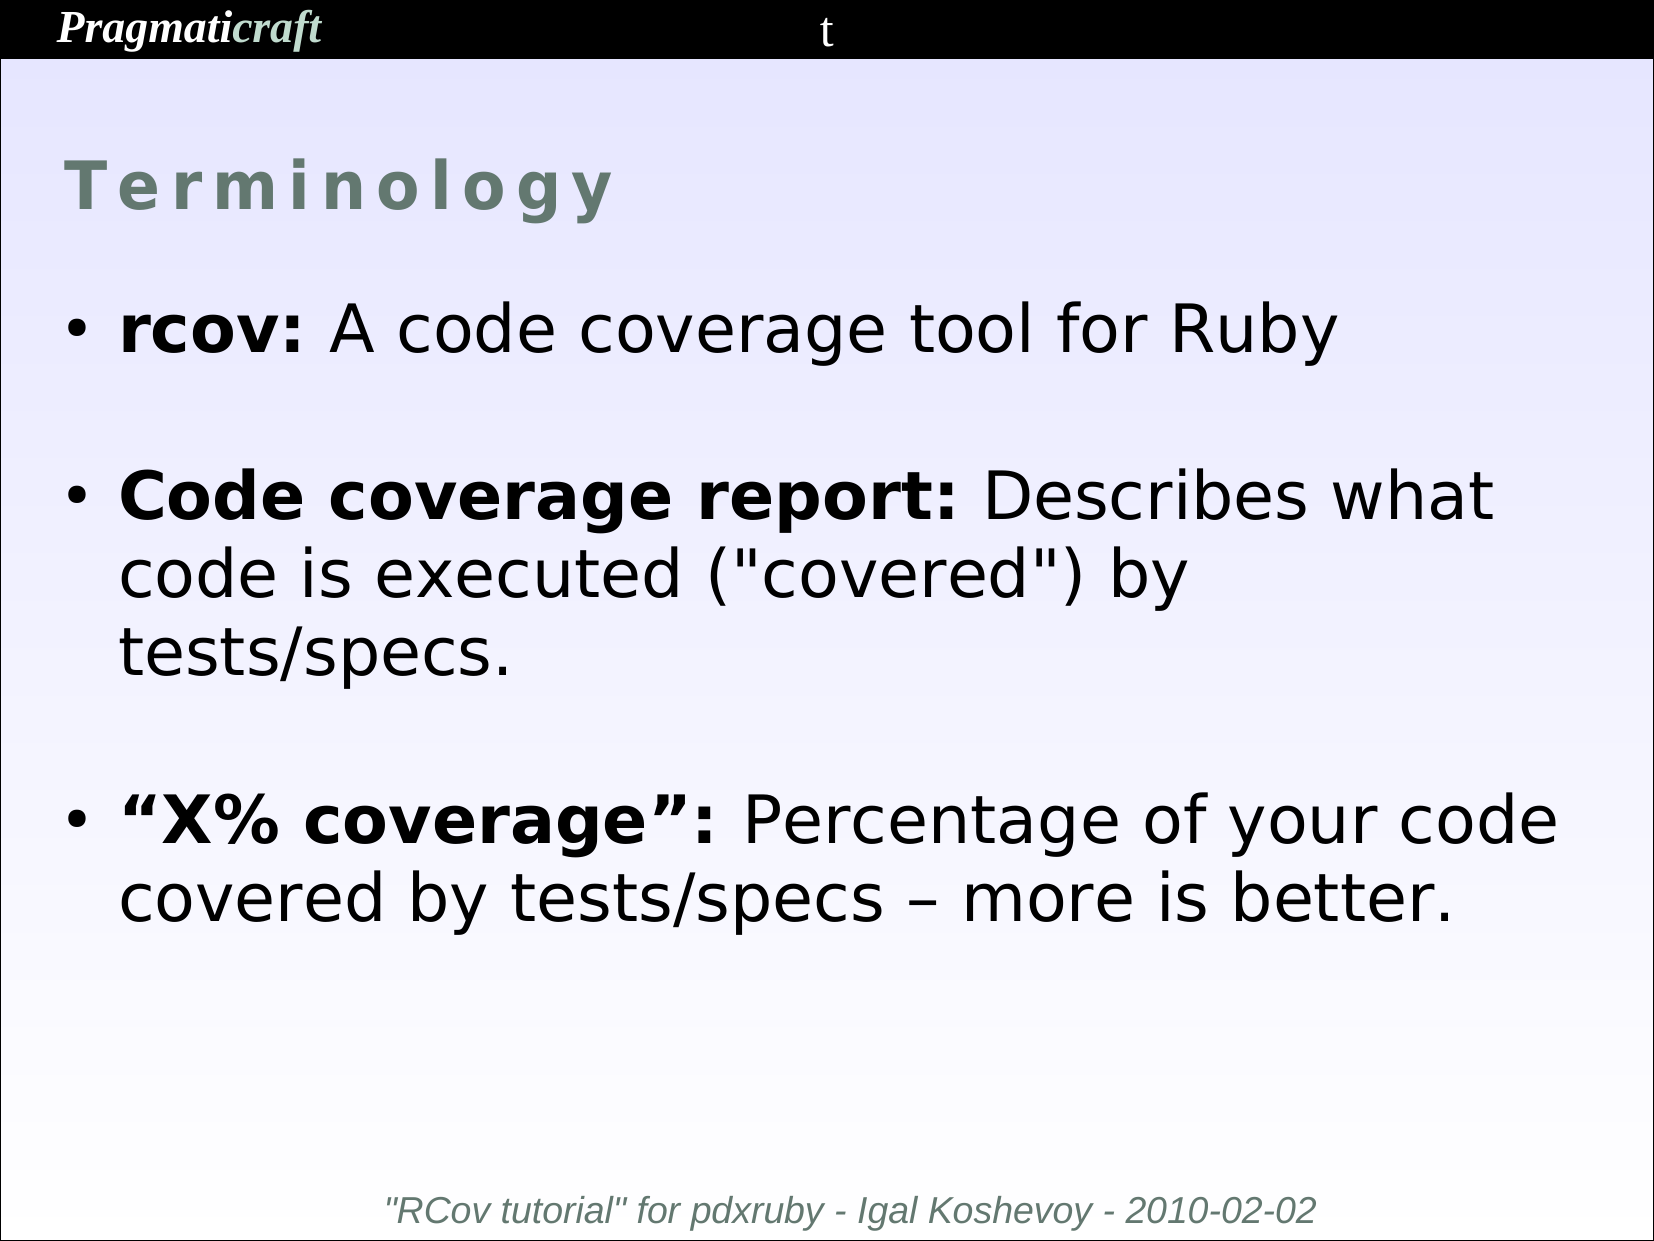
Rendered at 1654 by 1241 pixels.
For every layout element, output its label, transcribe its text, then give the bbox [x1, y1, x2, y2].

list rcov: A code coverage tool for Ruby Code coverage report: Describes what code is executed ("covered") by tests/specs. “X% coverage”: Percentage of your code covered by tests/specs – more is better. [47, 290, 1584, 1151]
title Terminology [64, 112, 1587, 261]
